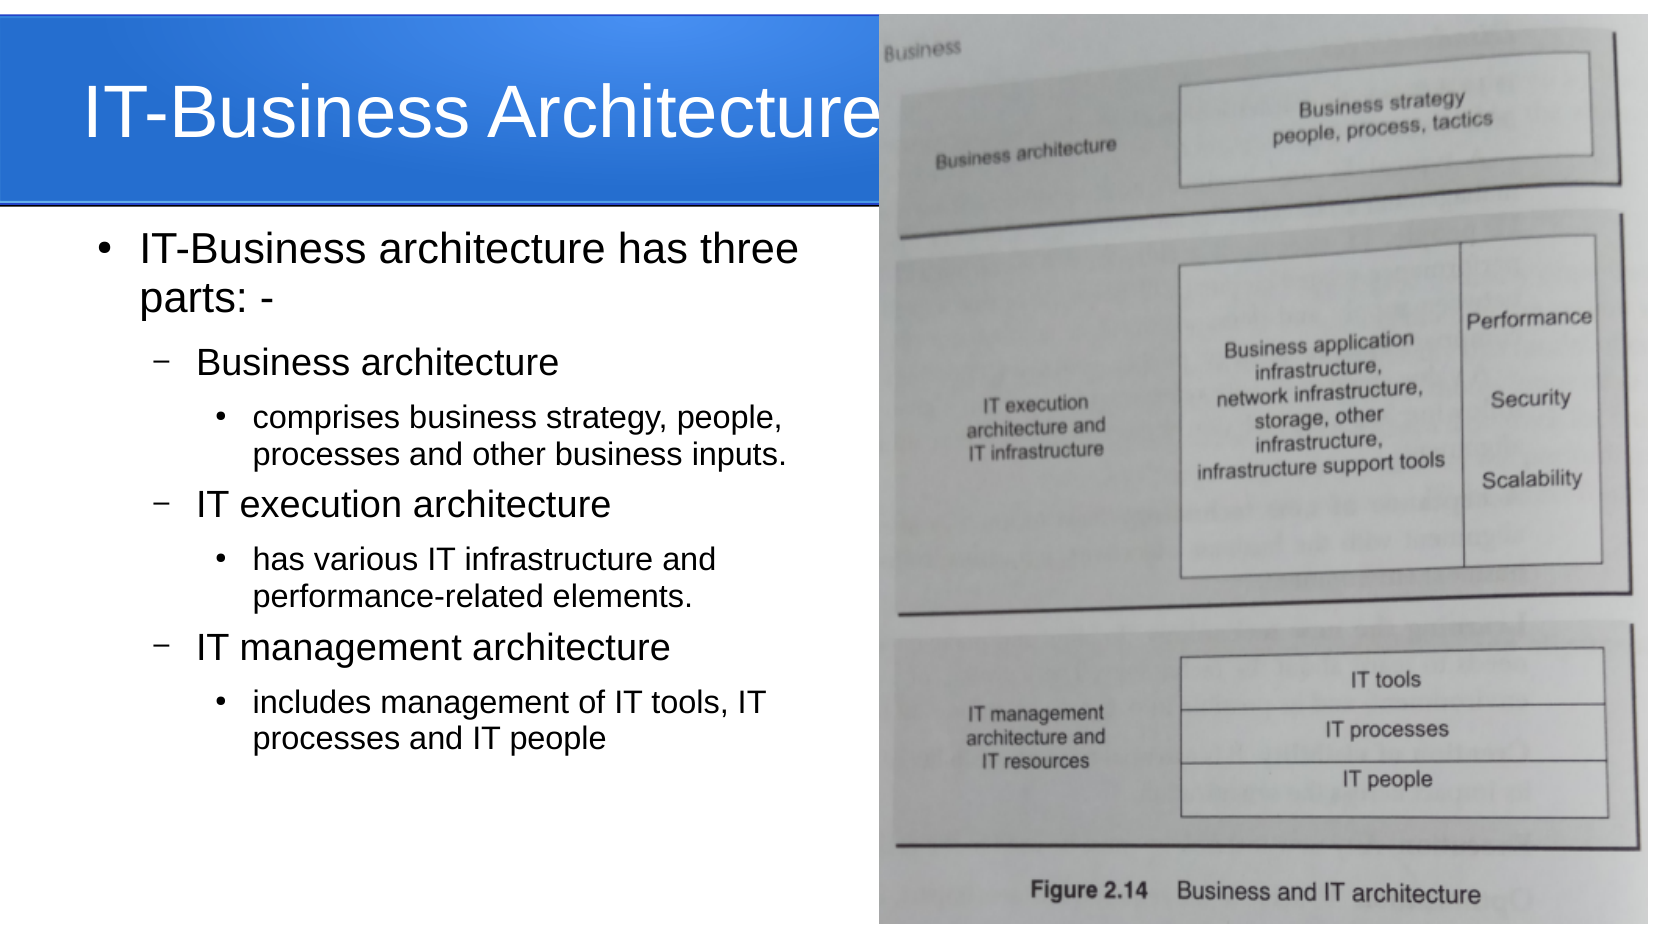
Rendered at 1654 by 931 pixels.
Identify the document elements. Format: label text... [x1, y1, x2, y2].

list IT-Business architecture has three parts: - Business architecture comprises business strategy, people, processes and other business inputs. IT execution architecture has various IT infrastructure and performance-related elements. IT management architecture includes management of IT tools, IT processes and IT people [82, 224, 809, 764]
title IT-Business Architecture [82, 35, 879, 189]
picture [879, 14, 1648, 924]
